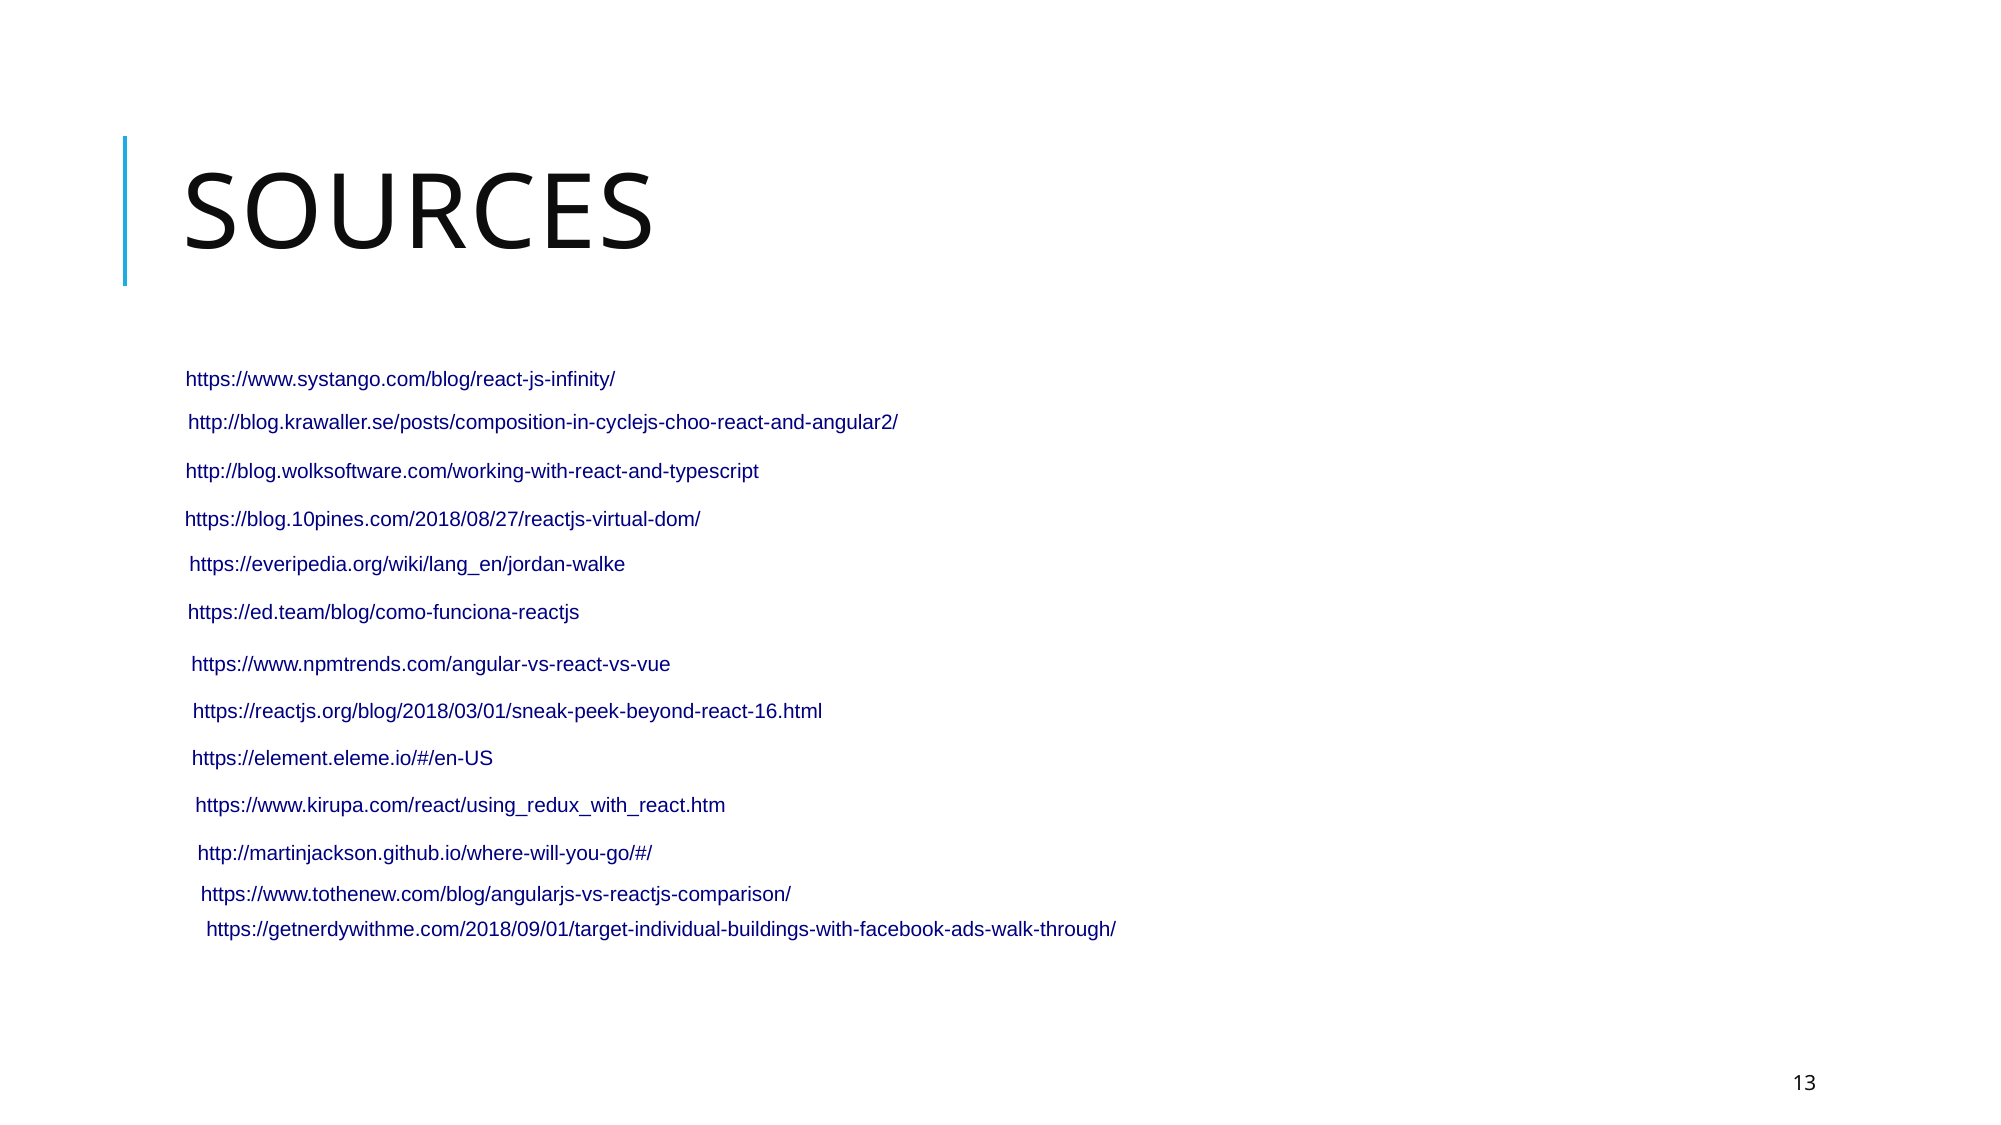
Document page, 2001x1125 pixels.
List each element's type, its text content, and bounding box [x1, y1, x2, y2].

slide_number <number> [1777, 1061, 1938, 1107]
text_box https://getnerdywithme.com/2018/09/01/target-individual-buildings-with-facebook-ads-walk-through/ [191, 910, 1132, 949]
text_box https://www.kirupa.com/react/using_redux_with_react.htm [180, 786, 741, 825]
text_box https://www.systango.com/blog/react-js-infinity/ [170, 360, 631, 399]
text_box https://everipedia.org/wiki/lang_en/jordan-walke [174, 545, 641, 584]
text_box https://blog.10pines.com/2018/08/27/reactjs-virtual-dom/ [170, 500, 716, 539]
text_box https://element.eleme.io/#/en-US [177, 739, 508, 778]
text_box https://reactjs.org/blog/2018/03/01/sneak-peek-beyond-react-16.html [178, 692, 838, 731]
text_box http://martinjackson.github.io/where-will-you-go/#/ [182, 834, 668, 873]
text_box https://www.npmtrends.com/angular-vs-react-vs-vue [176, 645, 686, 684]
title sources [168, 96, 1763, 342]
text_box https://ed.team/blog/como-funciona-reactjs [173, 593, 595, 632]
text_box https://www.tothenew.com/blog/angularjs-vs-reactjs-comparison/ [186, 875, 806, 914]
text_box http://blog.krawaller.se/posts/composition-in-cyclejs-choo-react-and-angular2/ [173, 403, 914, 442]
text_box http://blog.wolksoftware.com/working-with-react-and-typescript [170, 452, 774, 491]
